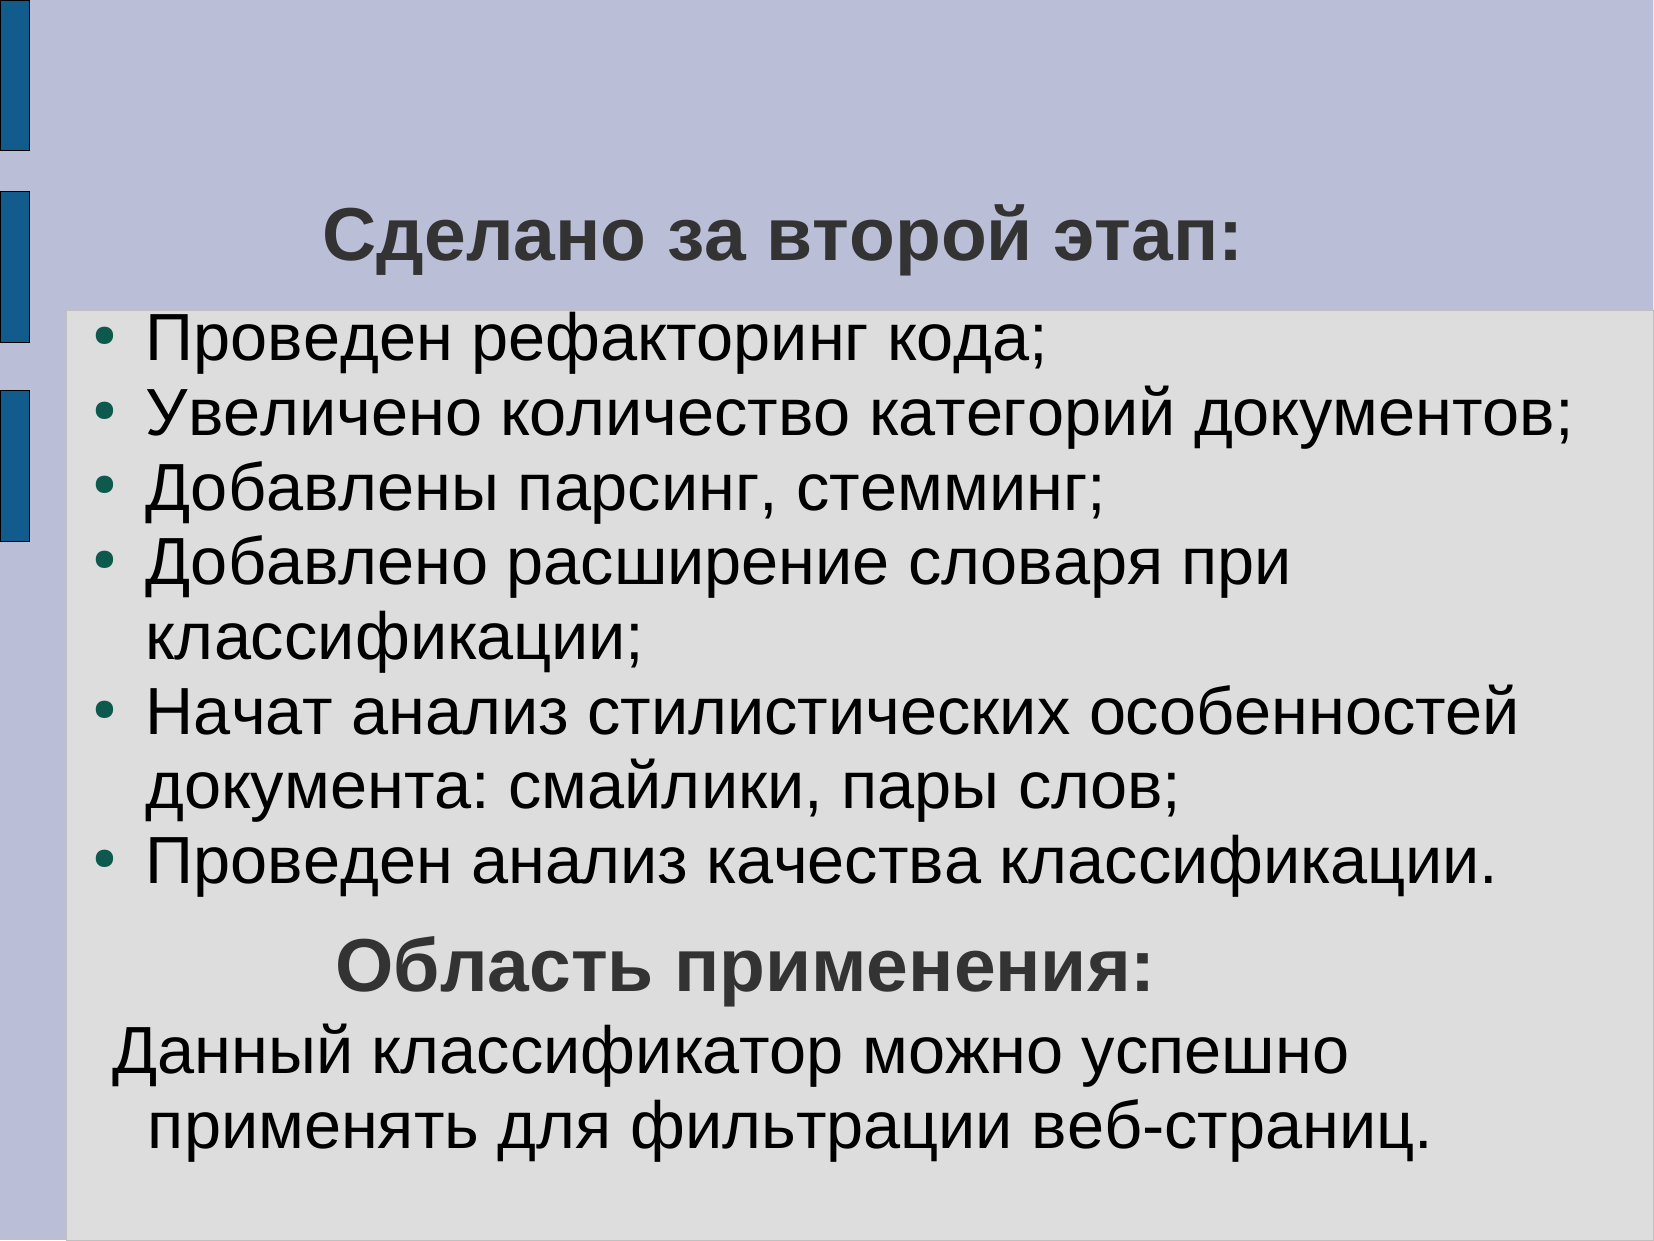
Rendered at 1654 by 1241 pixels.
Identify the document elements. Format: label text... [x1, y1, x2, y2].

list [75, 900, 1576, 1201]
title Область применения: [66, 917, 75, 1013]
list Проведен рефакторинг кода; Увеличено количество категорий документов; Добавлены парсинг, стемминг; Добавлено расширение словаря при классификации; Начат анализ стилистических особенностей документа: смайлики, пары слов; Проведен анализ качества классификации. [75, 300, 1613, 938]
title Сделано за второй этап: [104, 187, 1463, 283]
title Данный классификатор можно успешно применять для фильтрации веб-страниц. [112, 1012, 1471, 1163]
